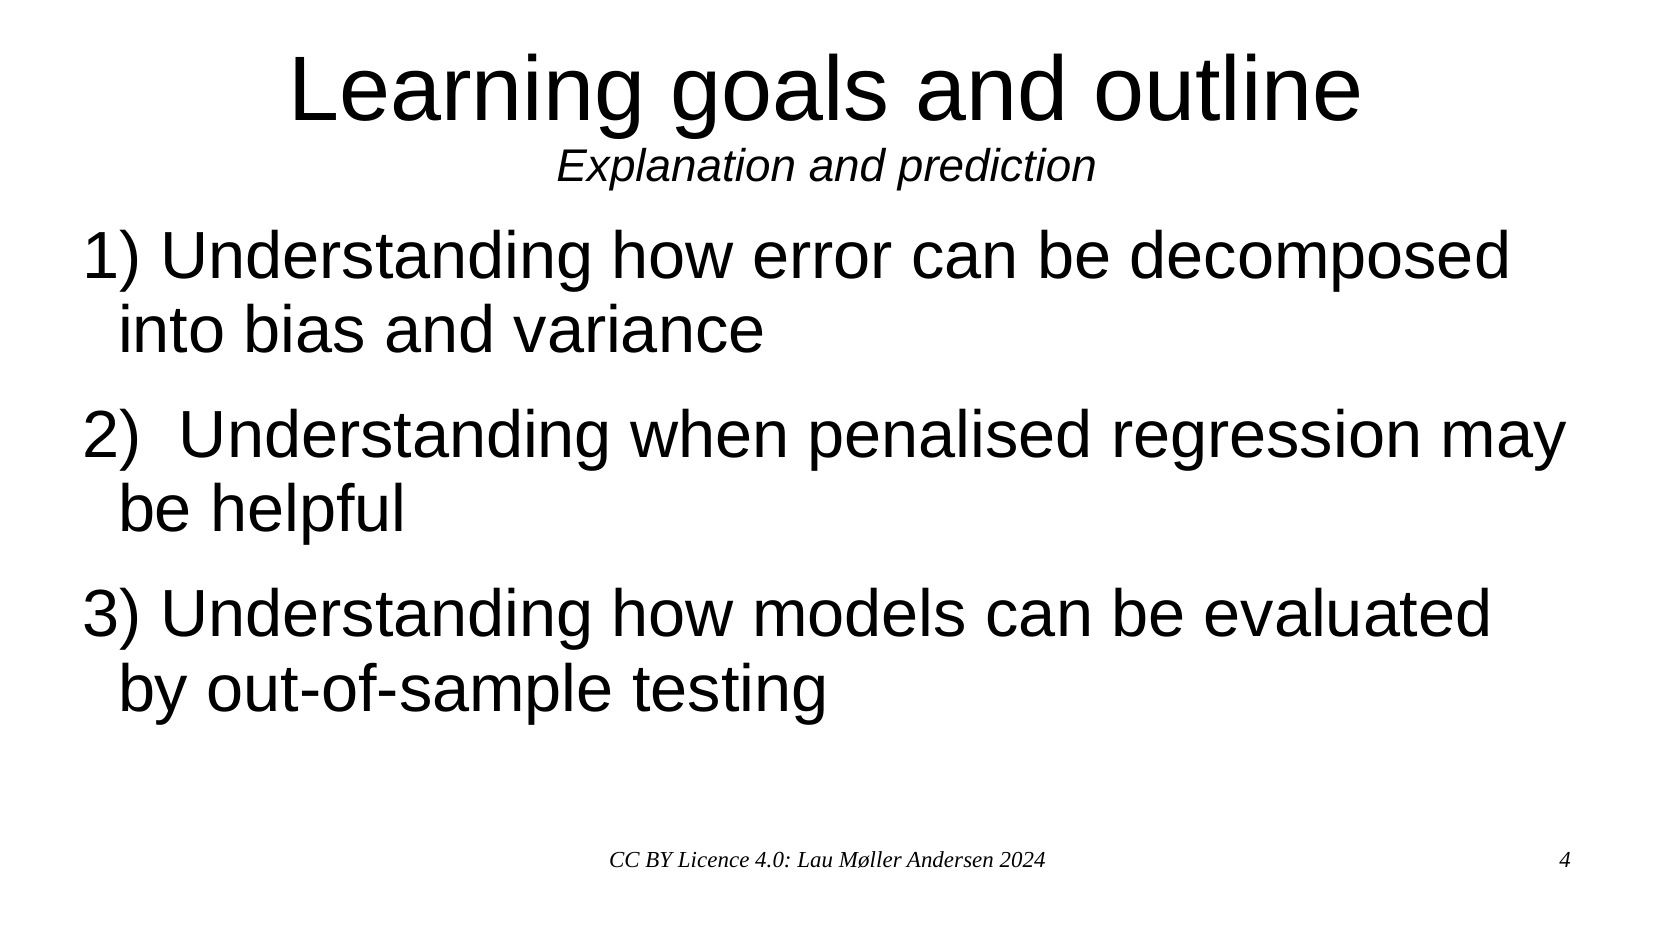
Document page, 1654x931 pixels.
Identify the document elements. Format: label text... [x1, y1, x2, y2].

title Learning goals and outline Explanation and prediction [82, 32, 1571, 197]
list Understanding how error can be decomposed into bias and variance Understanding when penalised regression may be helpful Understanding how models can be evaluated by out-of-sample testing [82, 217, 1571, 758]
